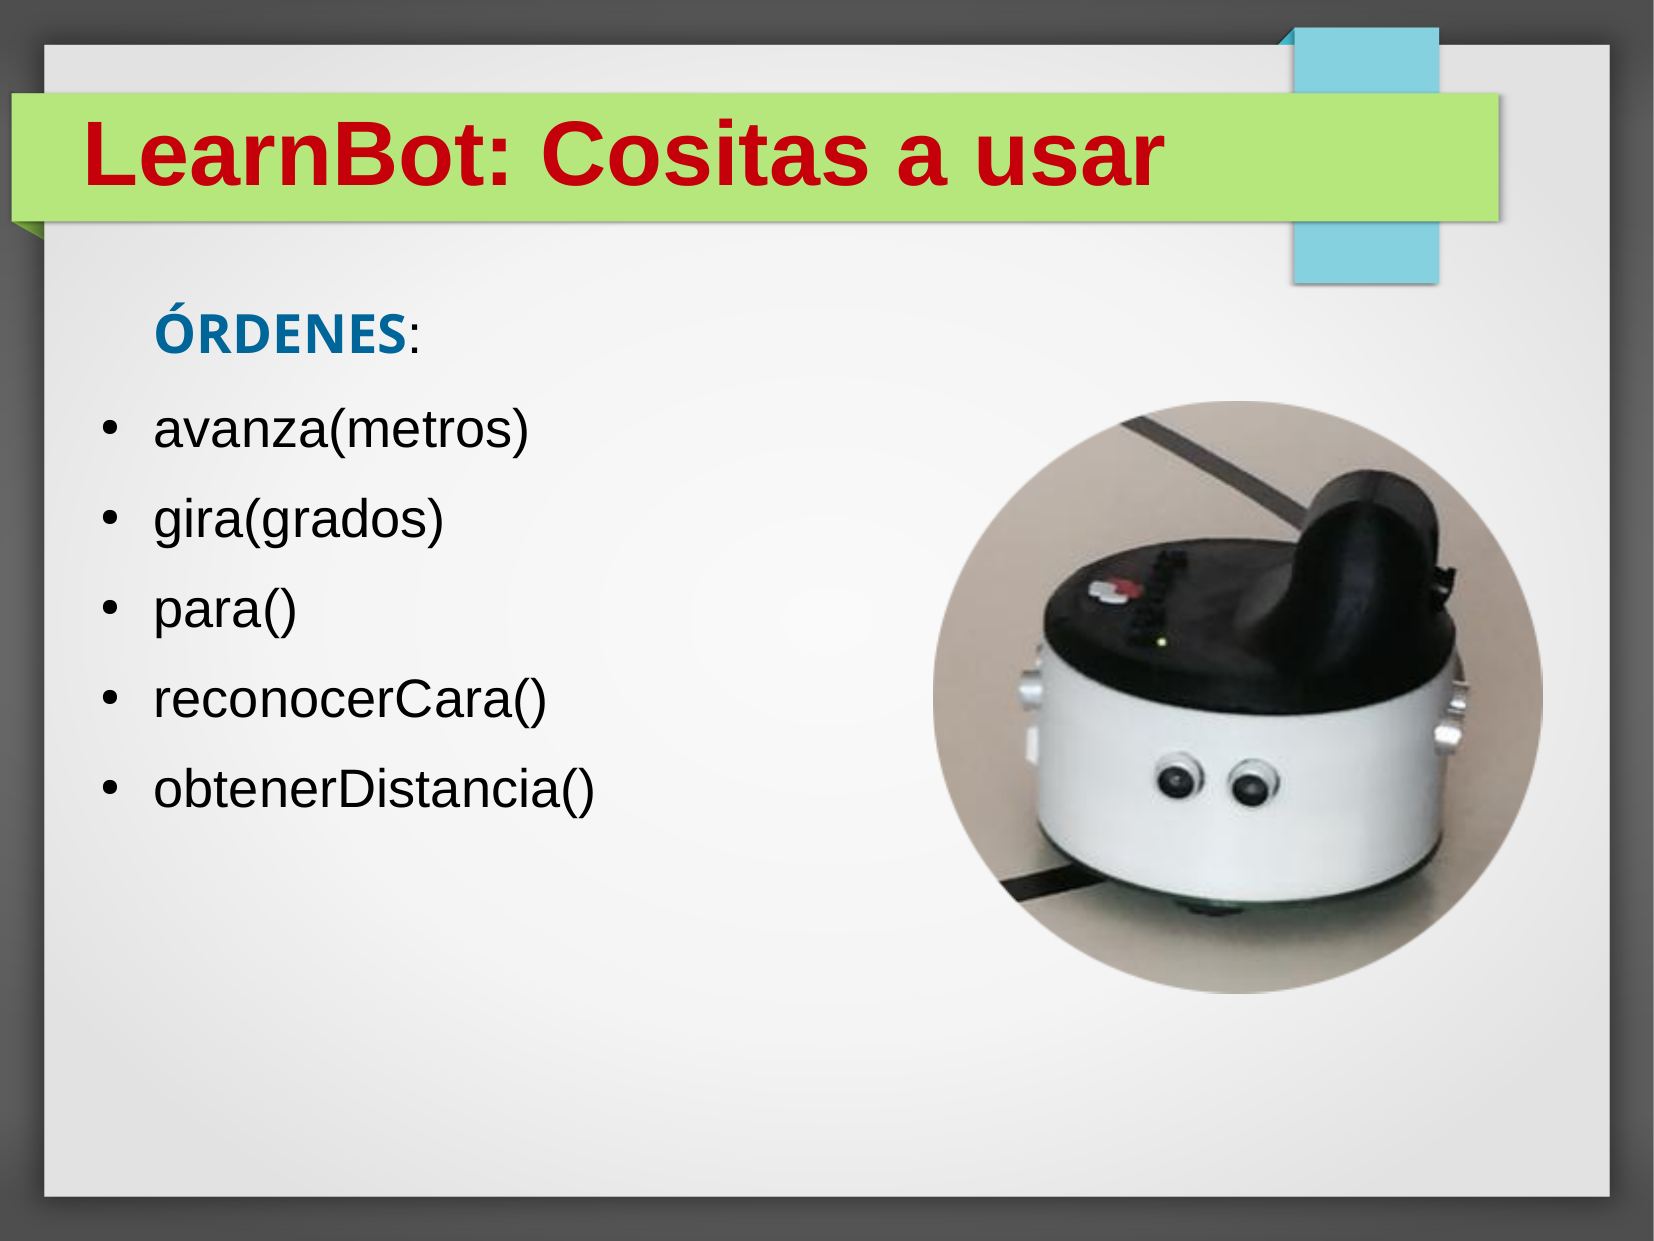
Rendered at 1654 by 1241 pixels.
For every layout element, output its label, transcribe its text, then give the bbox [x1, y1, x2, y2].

list ÓRDENES: avanza(metros) gira(grados) para() reconocerCara() obtenerDistancia() [82, 295, 809, 1015]
picture [0, 0, 1654, 1241]
title LearnBot: Cositas a usar [82, 94, 1264, 213]
